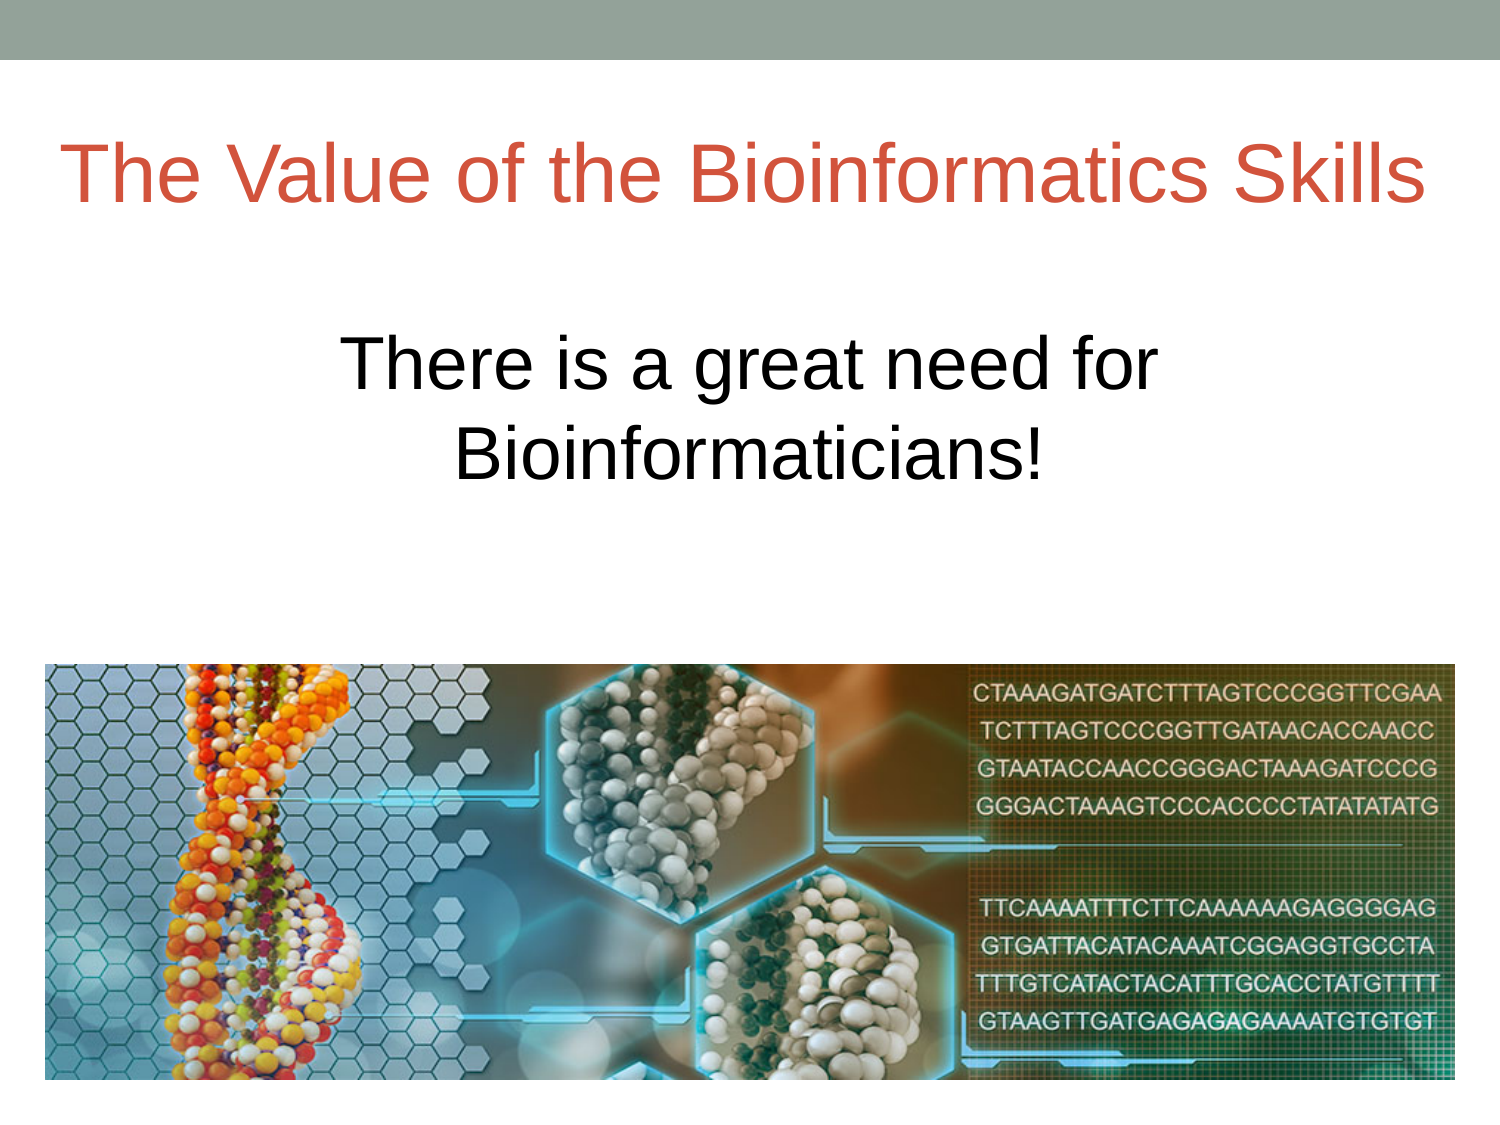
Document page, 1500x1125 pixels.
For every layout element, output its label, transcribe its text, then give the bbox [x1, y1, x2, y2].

text_box The Value of the Bioinformatics Skills [45, 87, 1455, 250]
picture [45, 664, 1455, 1080]
text_box There is a great need for Bioinformaticians! [74, 262, 1425, 664]
